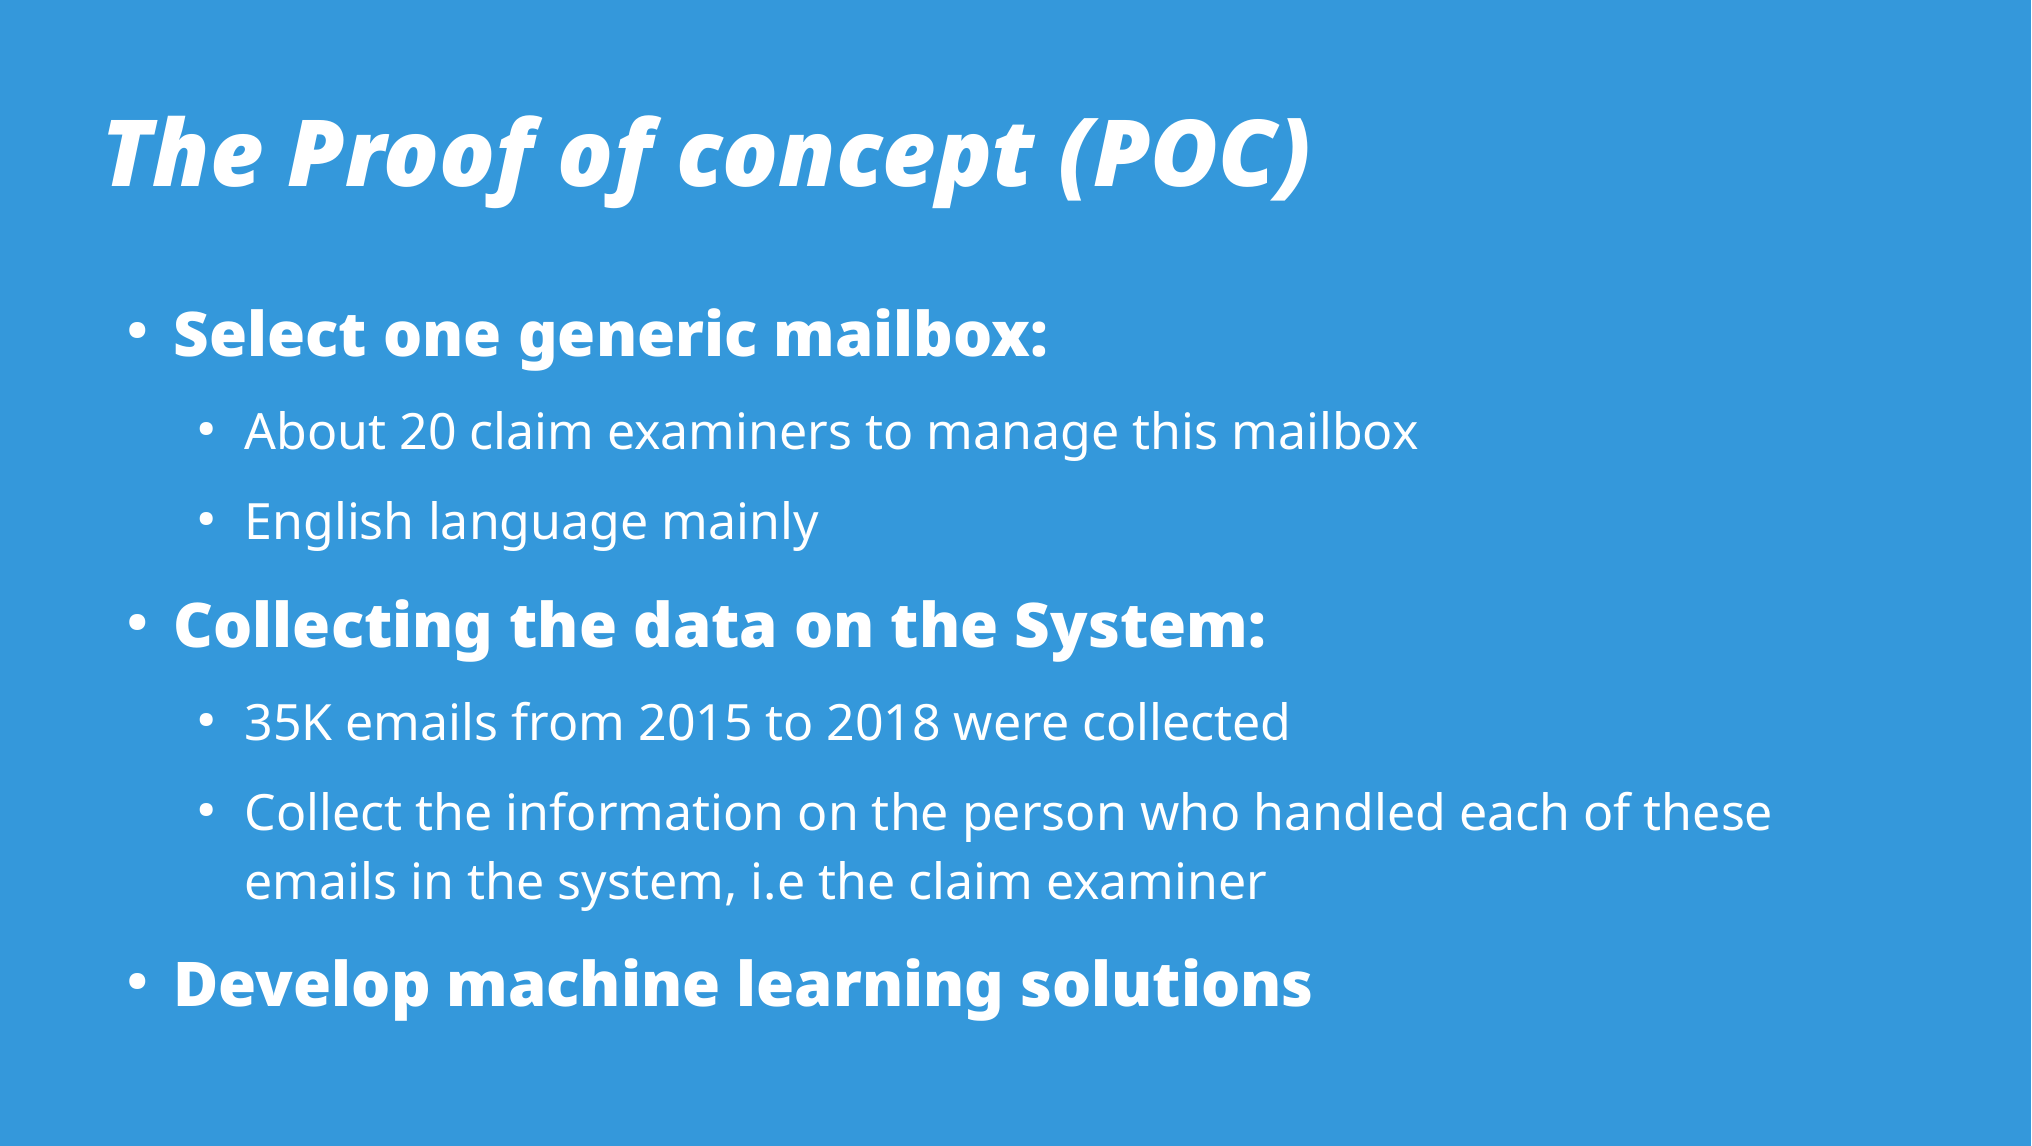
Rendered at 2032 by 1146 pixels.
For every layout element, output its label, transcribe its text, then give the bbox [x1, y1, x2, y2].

list Select one generic mailbox: About 20 claim examiners to manage this mailbox English language mainly Collecting the data on the System: 35K emails from 2015 to 2018 were collected Collect the information on the person who handled each of these emails in the system, i.e the claim examiner Develop machine learning solutions [108, 290, 1938, 1037]
title The Proof of concept (POC) [101, 54, 1930, 246]
